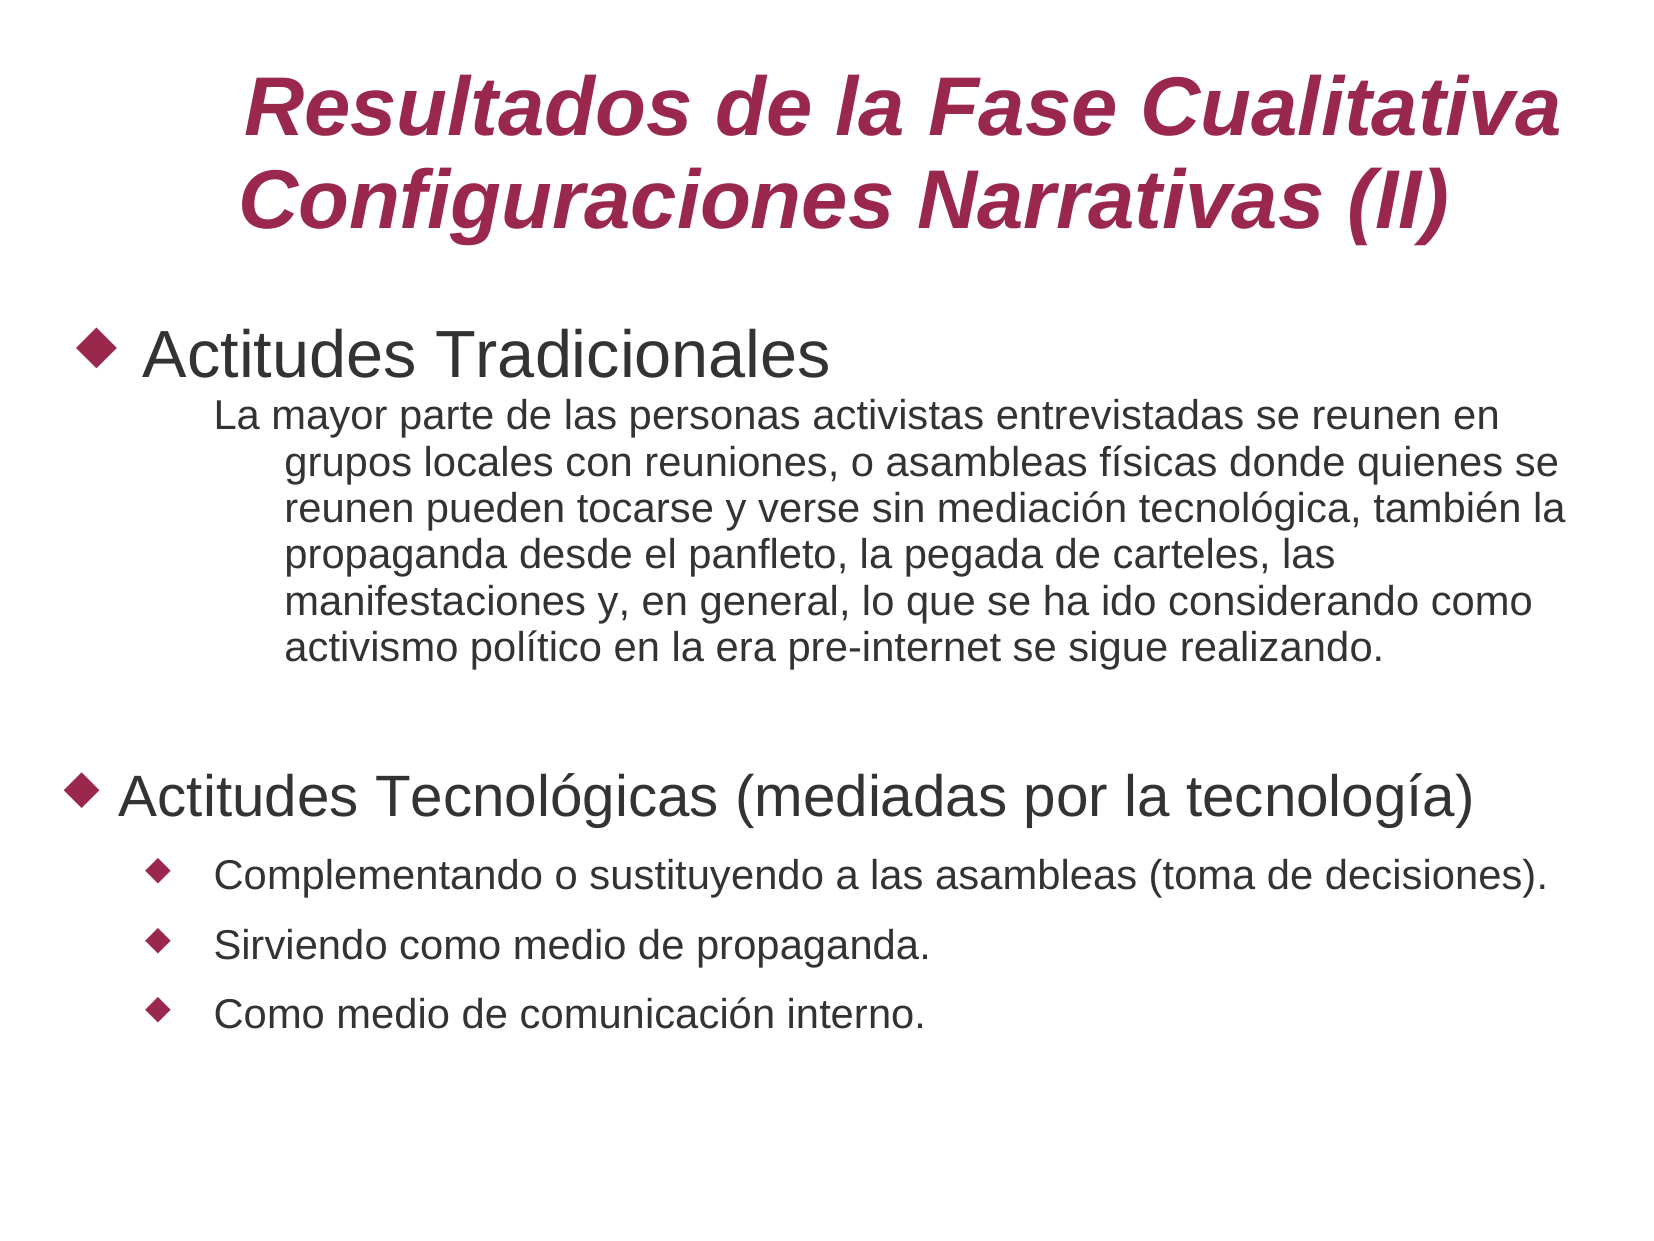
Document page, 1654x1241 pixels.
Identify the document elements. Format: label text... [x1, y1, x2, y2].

list Actitudes Tradicionales La mayor parte de las personas activistas entrevistadas se reunen en grupos locales con reuniones, o asambleas físicas donde quienes se reunen pueden tocarse y verse sin mediación tecnológica, también la propaganda desde el panfleto, la pegada de carteles, las manifestaciones y, en general, lo que se ha ido considerando como activismo político en la era pre-internet se sigue realizando. Actitudes Tecnológicas (mediadas por la tecnología) Complementando o sustituyendo a las asambleas (toma de decisiones). Sirviendo como medio de propaganda. Como medio de comunicación interno. [60, 317, 1571, 1182]
title Resultados de la Fase Cualitativa Configuraciones Narrativas (II) [82, 49, 1571, 257]
